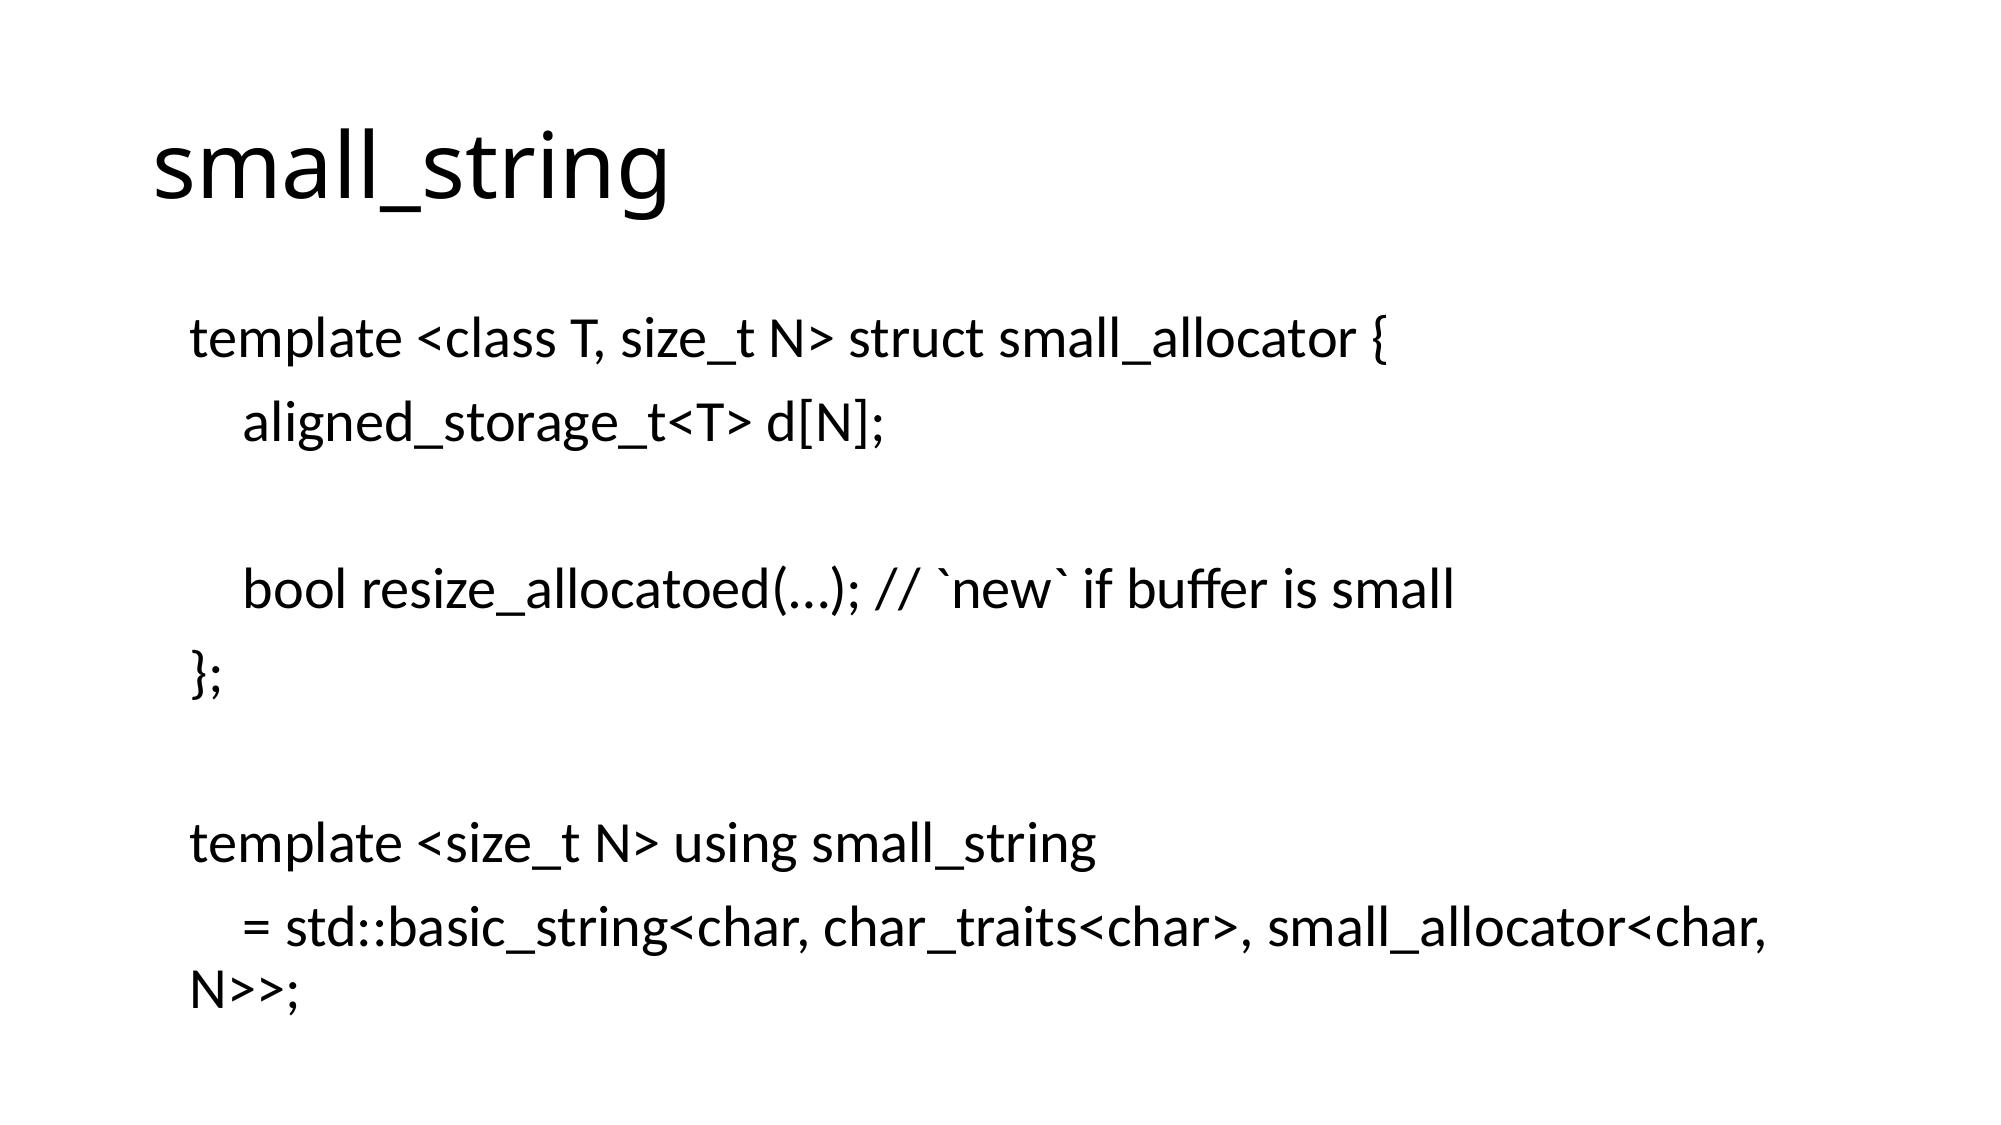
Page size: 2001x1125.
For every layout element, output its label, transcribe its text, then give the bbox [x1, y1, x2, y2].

list template <class T, size_t N> struct small_allocator { aligned_storage_t<T> d[N]; bool resize_allocatoed(…); // `new` if buffer is small }; template <size_t N> using small_string = std::basic_string<char, char_traits<char>, small_allocator<char, N>>; [137, 299, 1863, 1014]
title small_string [137, 59, 1863, 278]
